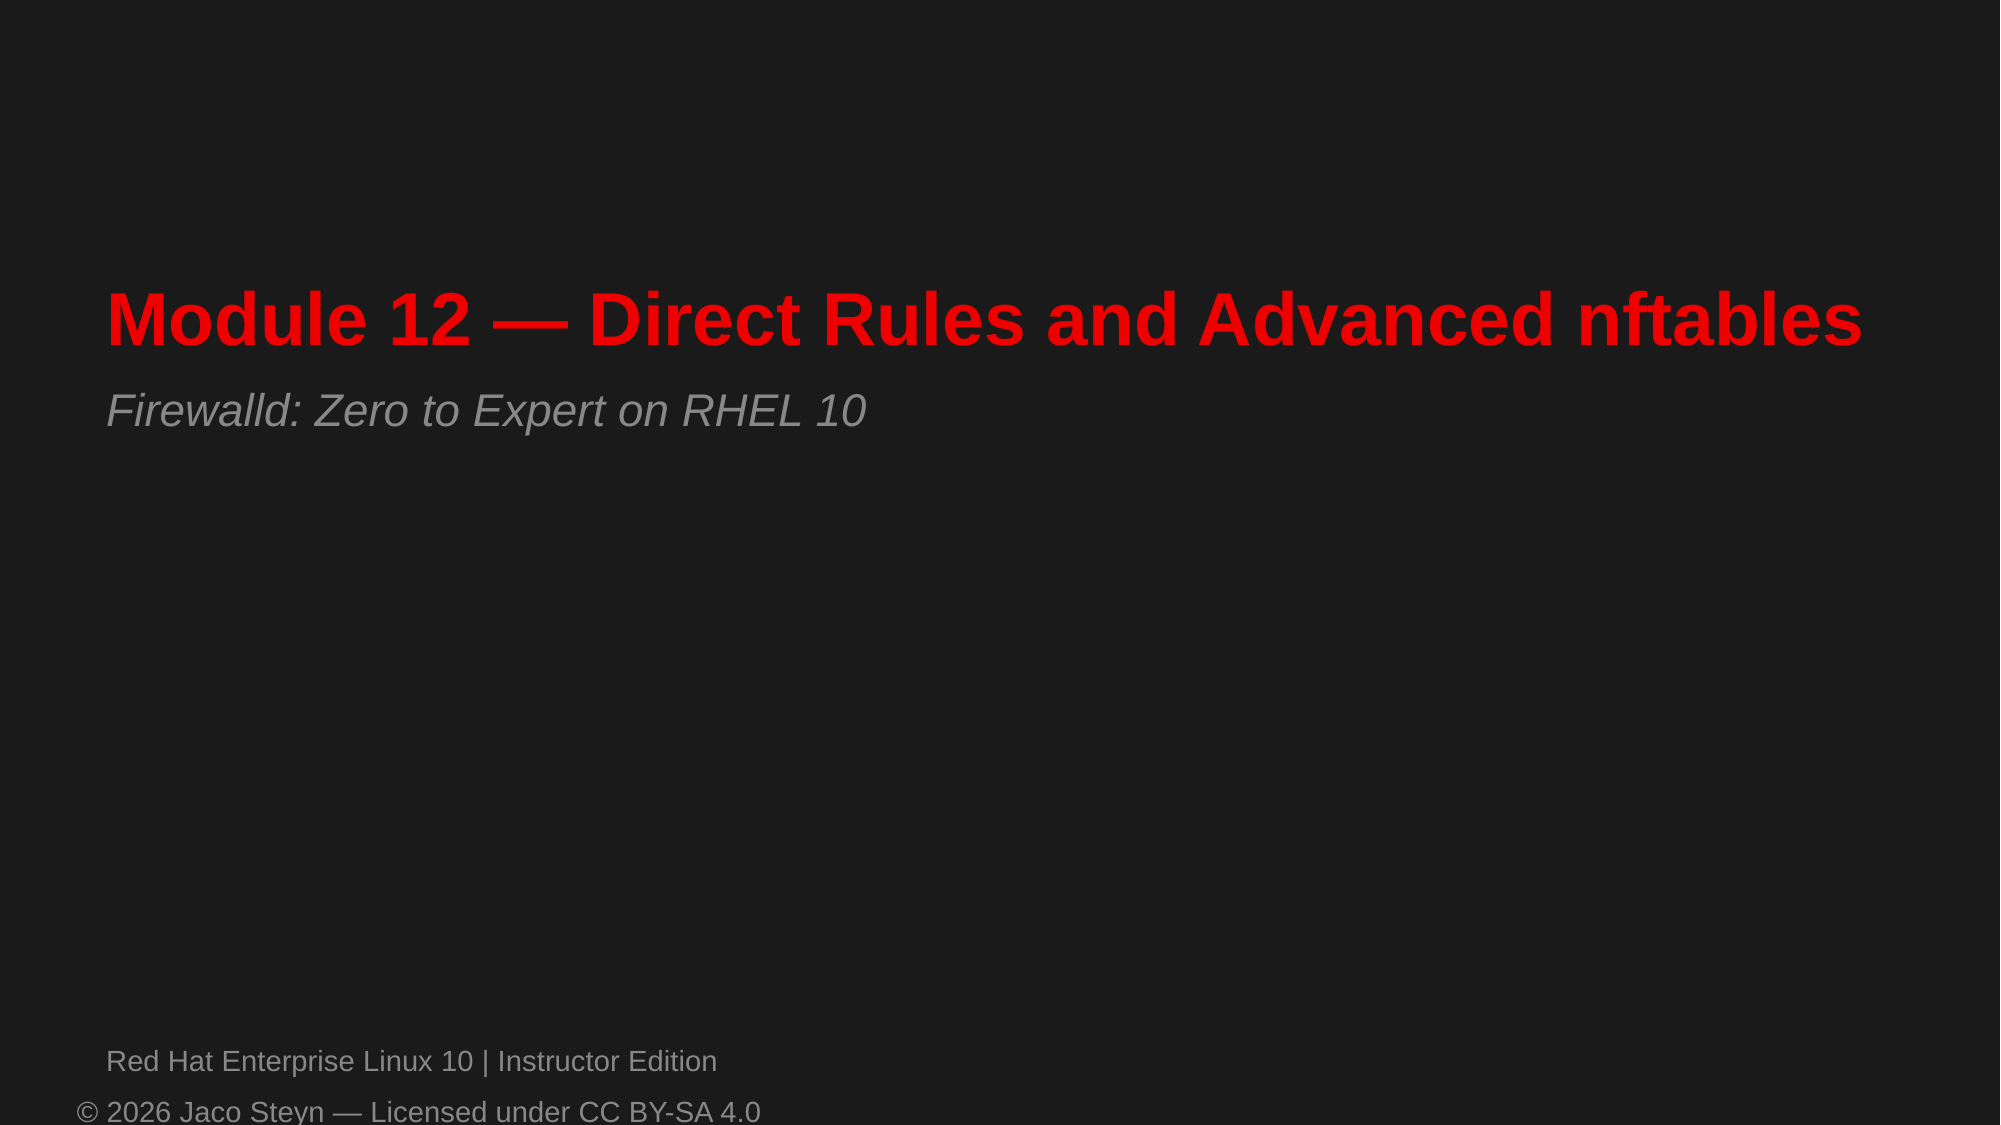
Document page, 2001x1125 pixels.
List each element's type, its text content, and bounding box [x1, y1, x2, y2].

text_box © 2026 Jaco Steyn — Licensed under CC BY-SA 4.0 [59, 1083, 1942, 1120]
text_box Module 12 — Direct Rules and Advanced nftables Firewalld: Zero to Expert on RHEL 10 [88, 265, 1912, 562]
text_box Red Hat Enterprise Linux 10 | Instructor Edition [88, 1033, 1912, 1075]
